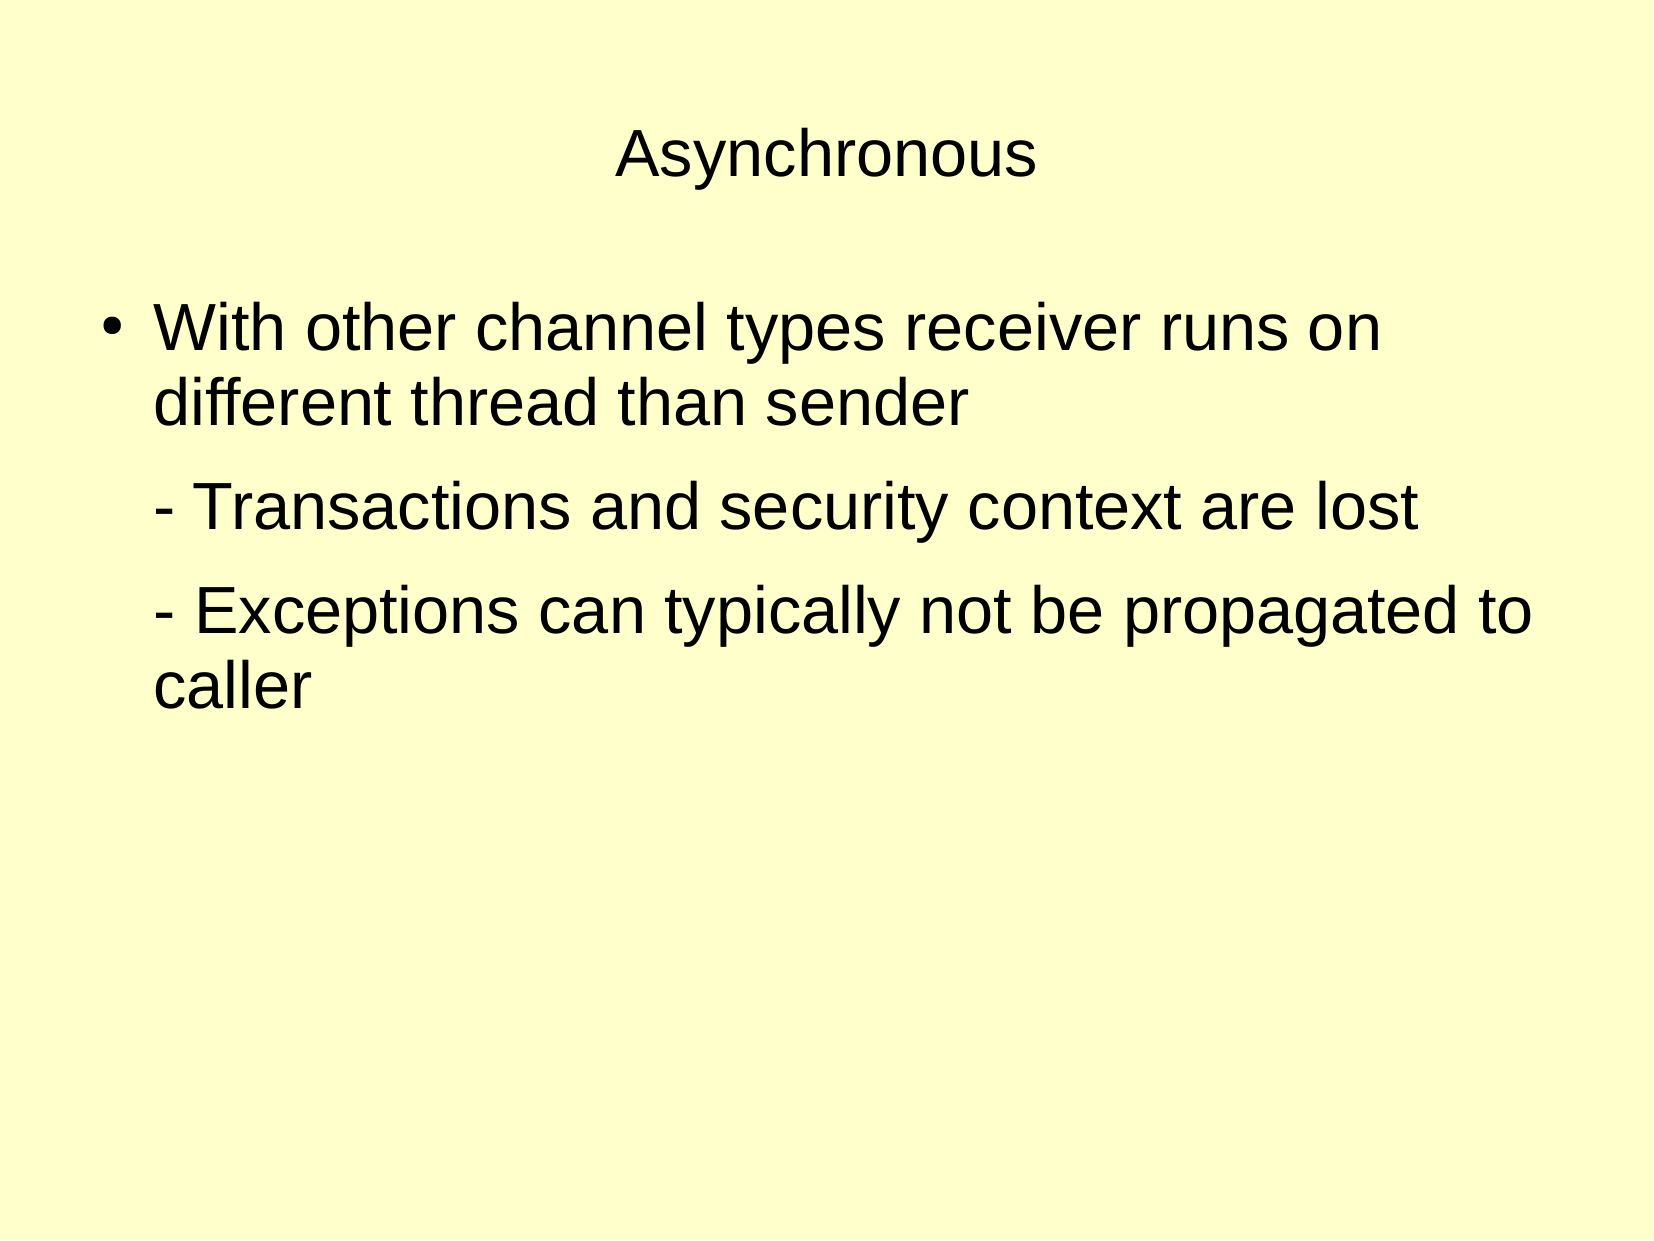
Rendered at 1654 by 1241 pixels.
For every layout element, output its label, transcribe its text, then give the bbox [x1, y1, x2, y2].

title Asynchronous [82, 49, 1571, 257]
list With other channel types receiver runs on different thread than sender - Transactions and security context are lost - Exceptions can typically not be propagated to caller [82, 290, 1571, 1182]
